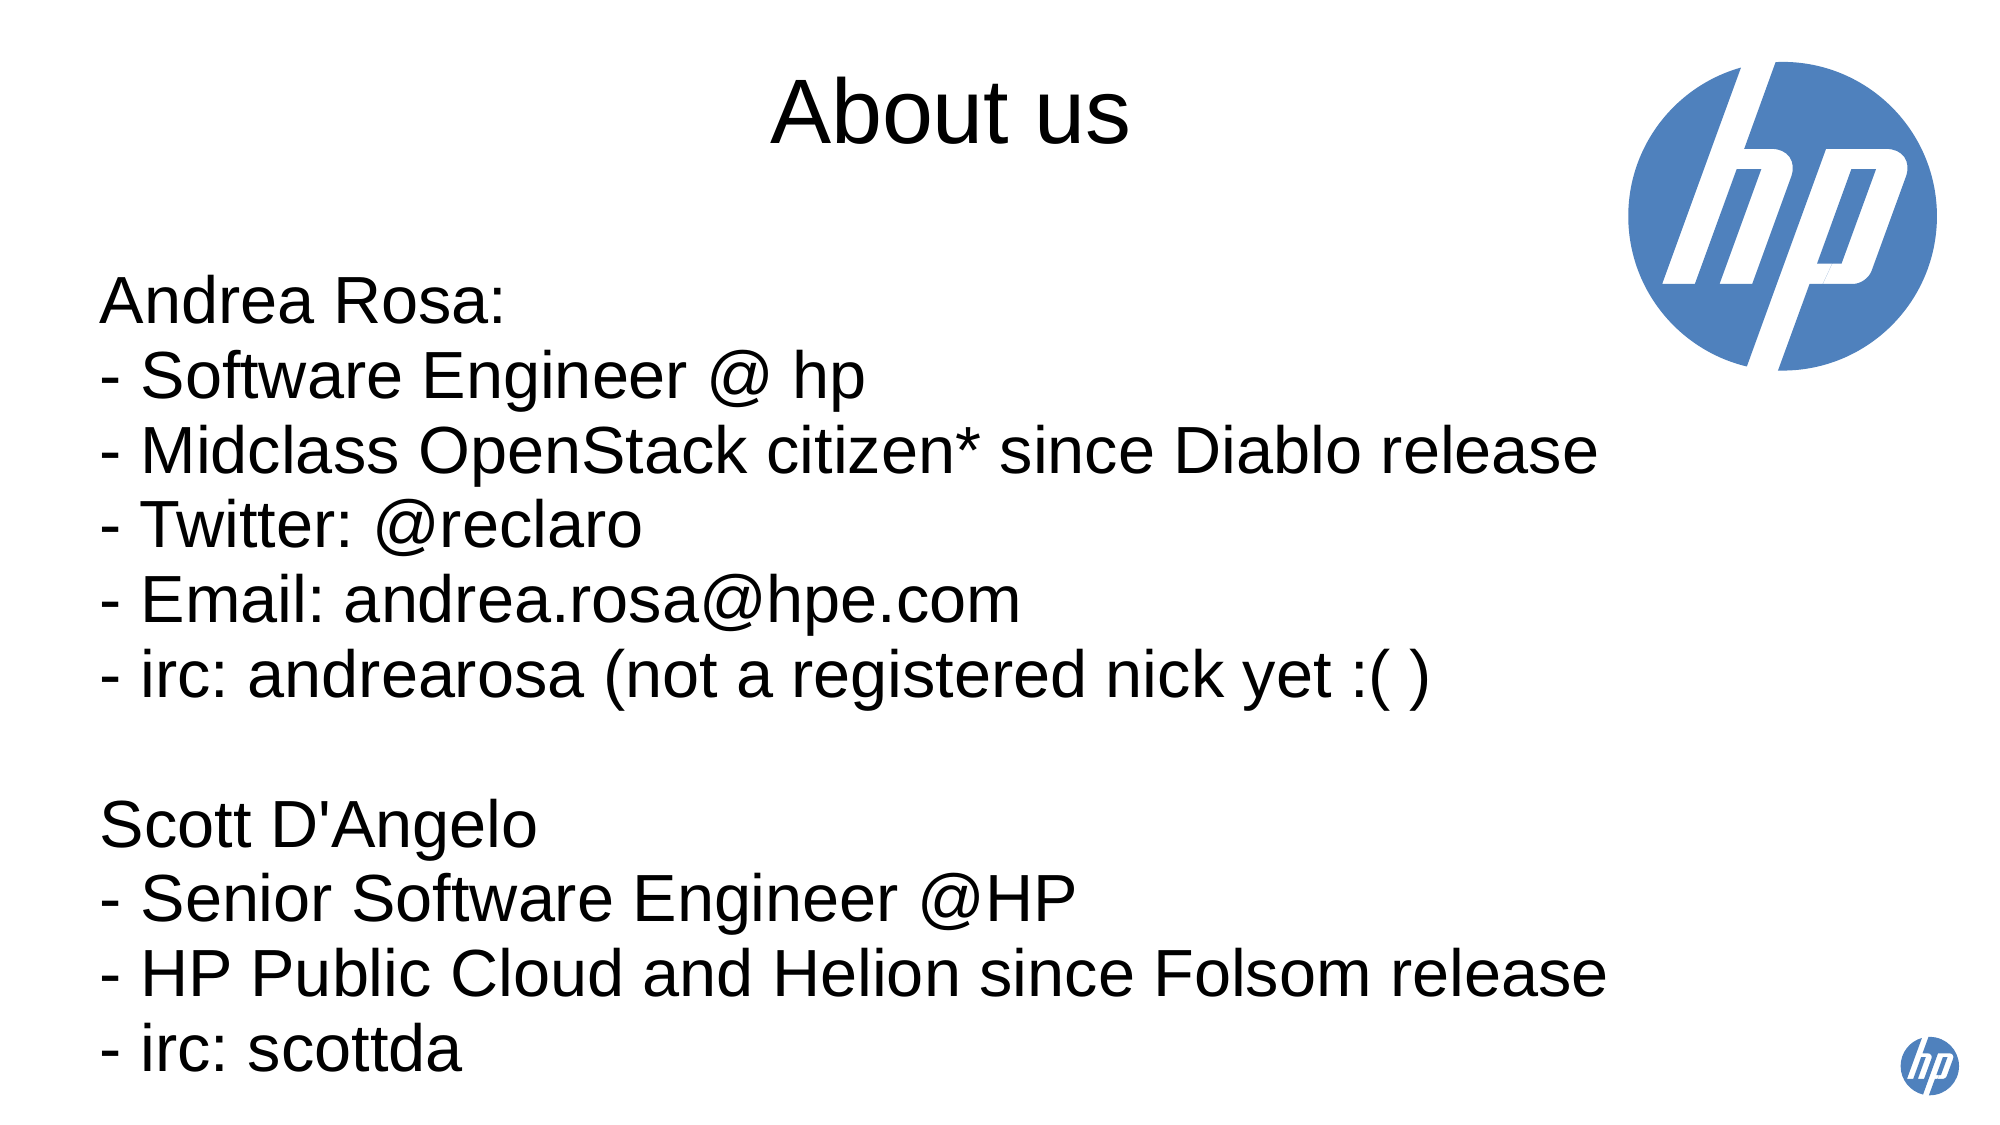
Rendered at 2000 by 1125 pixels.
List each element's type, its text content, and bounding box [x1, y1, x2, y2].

title About us [201, 11, 1701, 213]
subtitle Andrea Rosa: - Software Engineer @ hp - Midclass OpenStack citizen* since Diablo release - Twitter: @reclaro - Email: andrea.rosa@hpe.com - irc: andrearosa (not a registered nick yet :( ) Scott D'Angelo - Senior Software Engineer @HP - HP Public Cloud and Helion since Folsom release - irc: scottda [99, 263, 1926, 1086]
